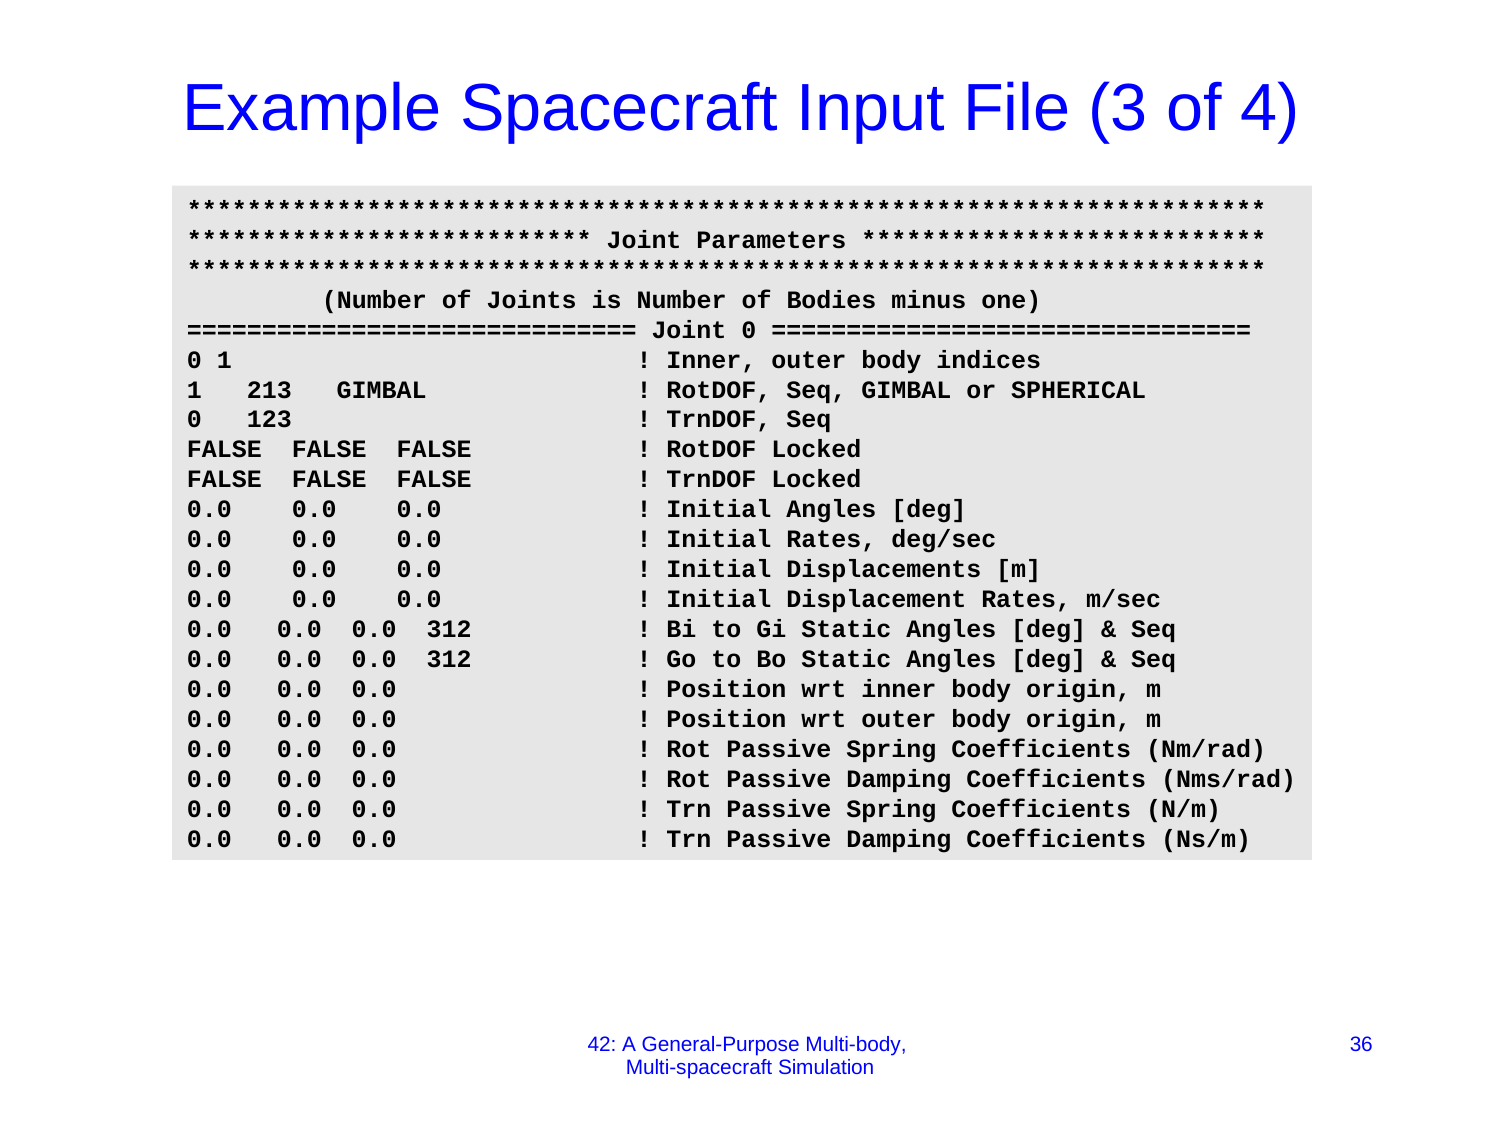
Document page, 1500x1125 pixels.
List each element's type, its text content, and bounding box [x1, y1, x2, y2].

text_box ************************************************************************ *************************** Joint Parameters *************************** ************************************************************************ (Number of Joints is Number of Bodies minus one) ============================== Joint 0 ================================ 0 1 ! Inner, outer body indices 1 213 GIMBAL ! RotDOF, Seq, GIMBAL or SPHERICAL 0 123 ! TrnDOF, Seq FALSE FALSE FALSE ! RotDOF Locked FALSE FALSE FALSE ! TrnDOF Locked 0.0 0.0 0.0 ! Initial Angles [deg] 0.0 0.0 0.0 ! Initial Rates, deg/sec 0.0 0.0 0.0 ! Initial Displacements [m] 0.0 0.0 0.0 ! Initial Displacement Rates, m/sec 0.0 0.0 0.0 312 ! Bi to Gi Static Angles [deg] & Seq 0.0 0.0 0.0 312 ! Go to Bo Static Angles [deg] & Seq 0.0 0.0 0.0 ! Position wrt inner body origin, m 0.0 0.0 0.0 ! Position wrt outer body origin, m 0.0 0.0 0.0 ! Rot Passive Spring Coefficients (Nm/rad) 0.0 0.0 0.0 ! Rot Passive Damping Coefficients (Nms/rad) 0.0 0.0 0.0 ! Trn Passive Spring Coefficients (N/m) 0.0 0.0 0.0 ! Trn Passive Damping Coefficients (Ns/m) [172, 185, 1312, 860]
title Example Spacecraft Input File (3 of 4) [104, 13, 1380, 202]
